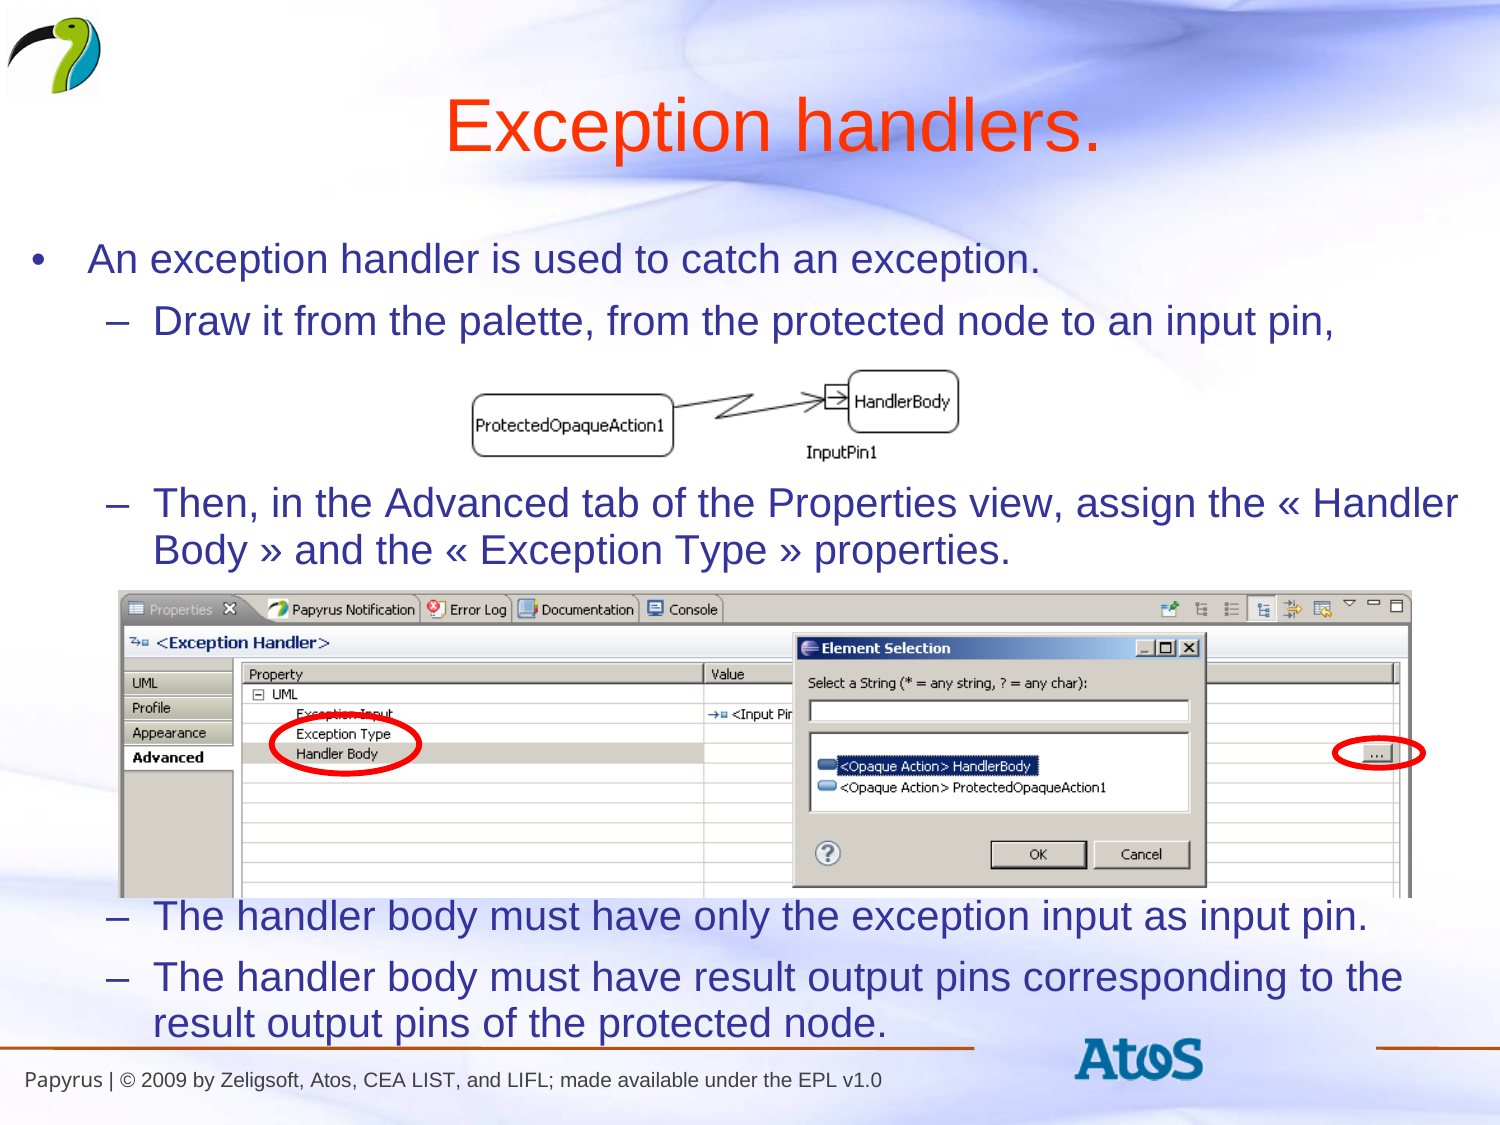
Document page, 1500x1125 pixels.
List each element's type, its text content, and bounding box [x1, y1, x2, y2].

picture [1339, 742, 1412, 764]
picture [0, 1050, 1500, 1125]
picture [0, 0, 1500, 1046]
picture [118, 590, 1412, 898]
picture [455, 348, 975, 473]
title Exception handlers. [283, 72, 1264, 178]
list An exception handler is used to catch an exception. Draw it from the palette, from the protected node to an input pin, Then, in the Advanced tab of the Properties view, assign the « Handler Body » and the « Exception Type » properties. The handler body must have only the exception input as input pin. The handler body must have result output pins corresponding to the result output pins of the protected node. [31, 236, 1469, 1051]
